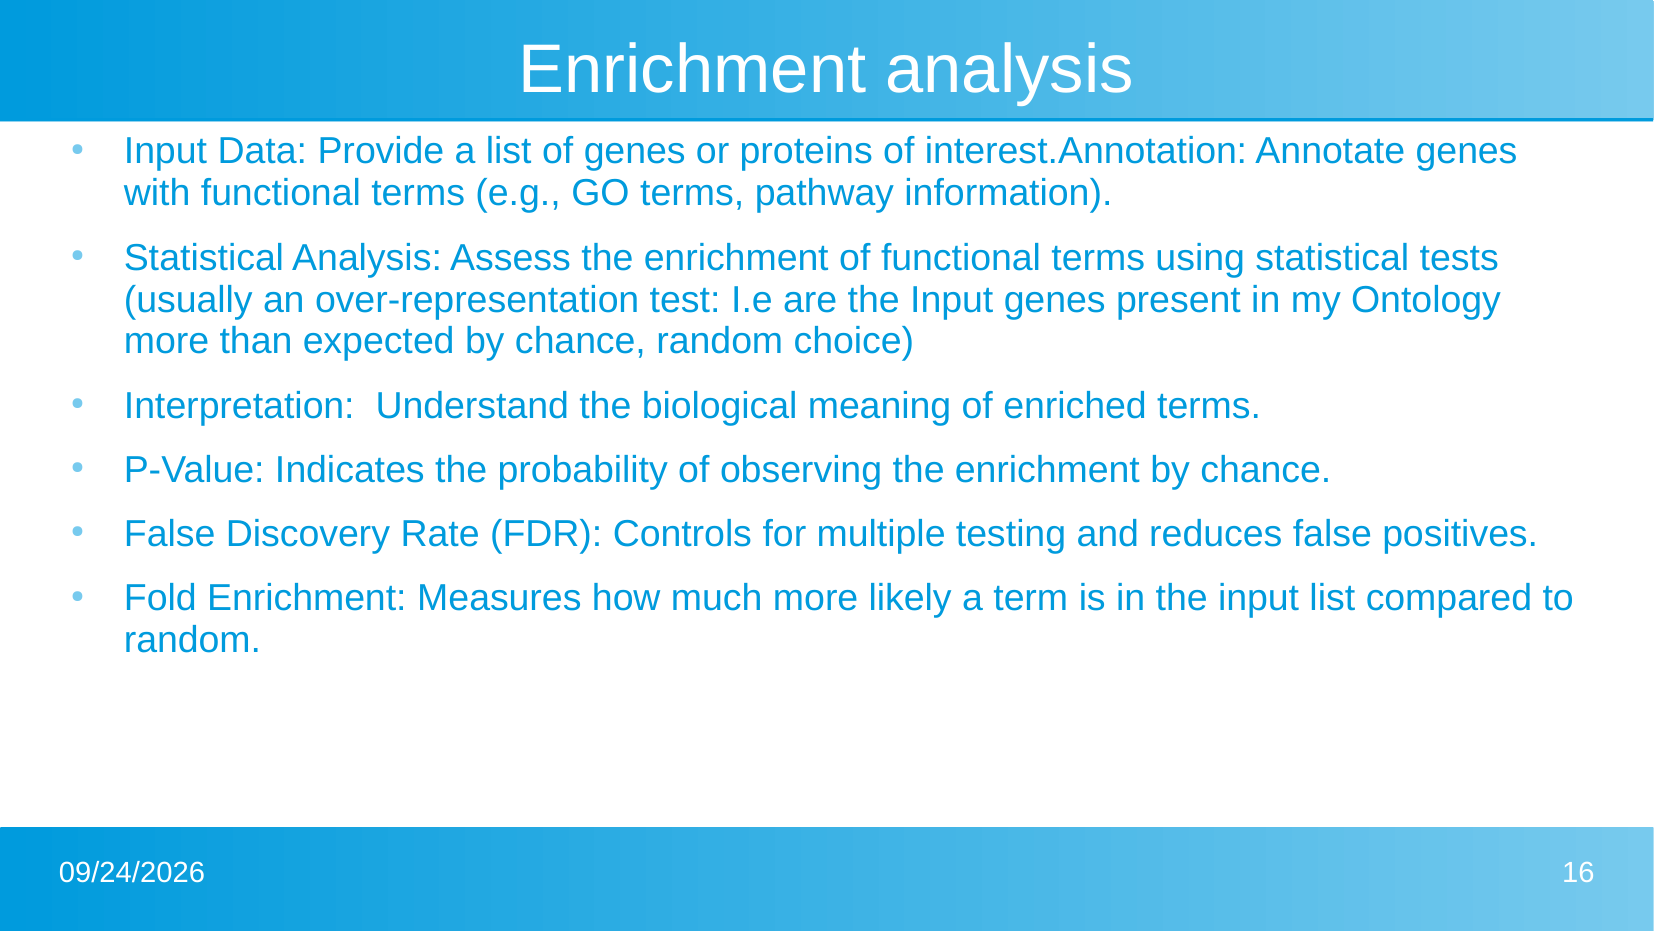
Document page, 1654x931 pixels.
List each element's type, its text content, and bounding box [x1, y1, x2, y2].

list Input Data: Provide a list of genes or proteins of interest.Annotation: Annotate genes with functional terms (e.g., GO terms, pathway information). Statistical Analysis: Assess the enrichment of functional terms using statistical tests (usually an over-representation test: I.e are the Input genes present in my Ontology more than expected by chance, random choice) Interpretation: Understand the biological meaning of enriched terms. P-Value: Indicates the probability of observing the enrichment by chance. False Discovery Rate (FDR): Controls for multiple testing and reduces false positives. Fold Enrichment: Measures how much more likely a term is in the input list compared to random. [53, 129, 1589, 721]
title Enrichment analysis [59, 29, 1595, 108]
